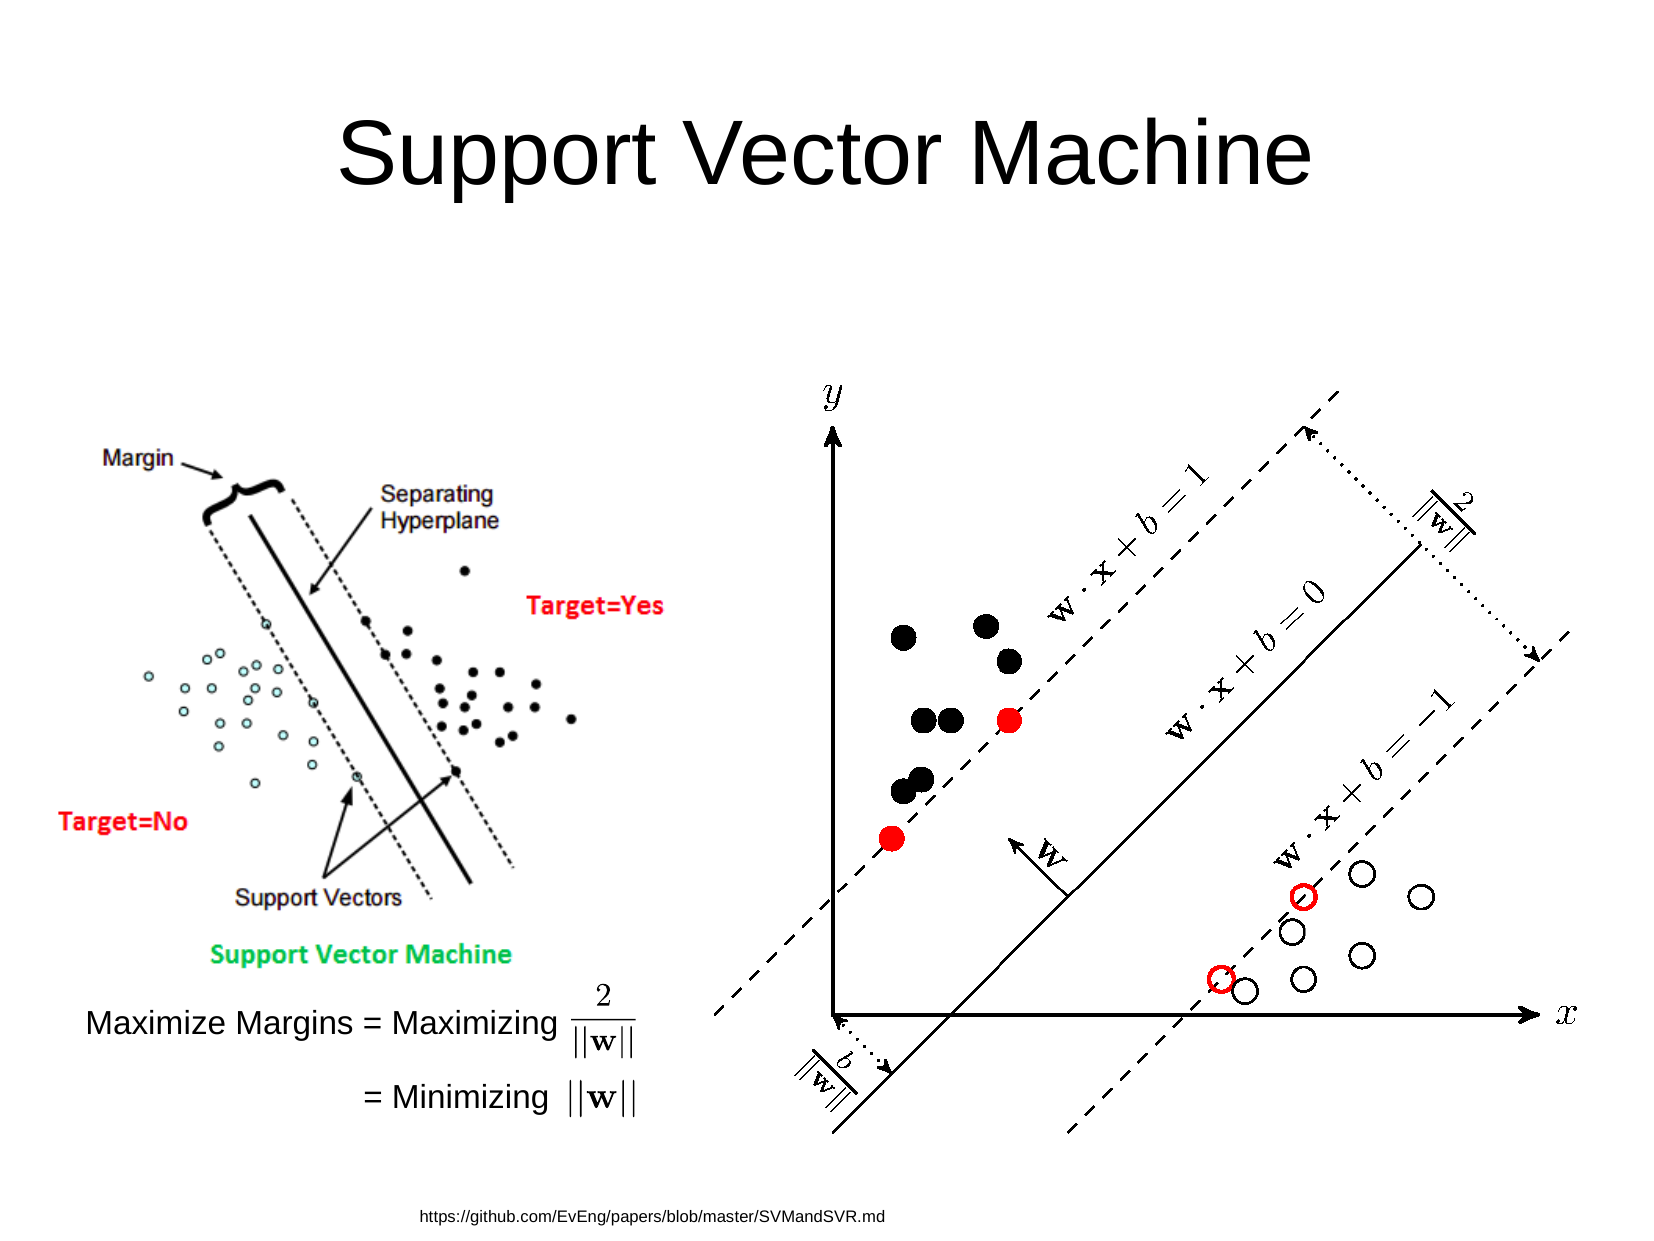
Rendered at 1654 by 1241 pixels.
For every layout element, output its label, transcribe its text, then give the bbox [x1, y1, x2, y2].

title Support Vector Machine [82, 49, 1571, 257]
text_box https://github.com/EvEng/papers/blob/master/SVMandSVR.md [404, 1200, 1290, 1239]
text_box [571, 983, 636, 1059]
picture [32, 350, 1612, 1159]
text_box Maximize Margins = Maximizing = Minimizing [28, 1003, 560, 1117]
text_box [565, 1079, 635, 1118]
